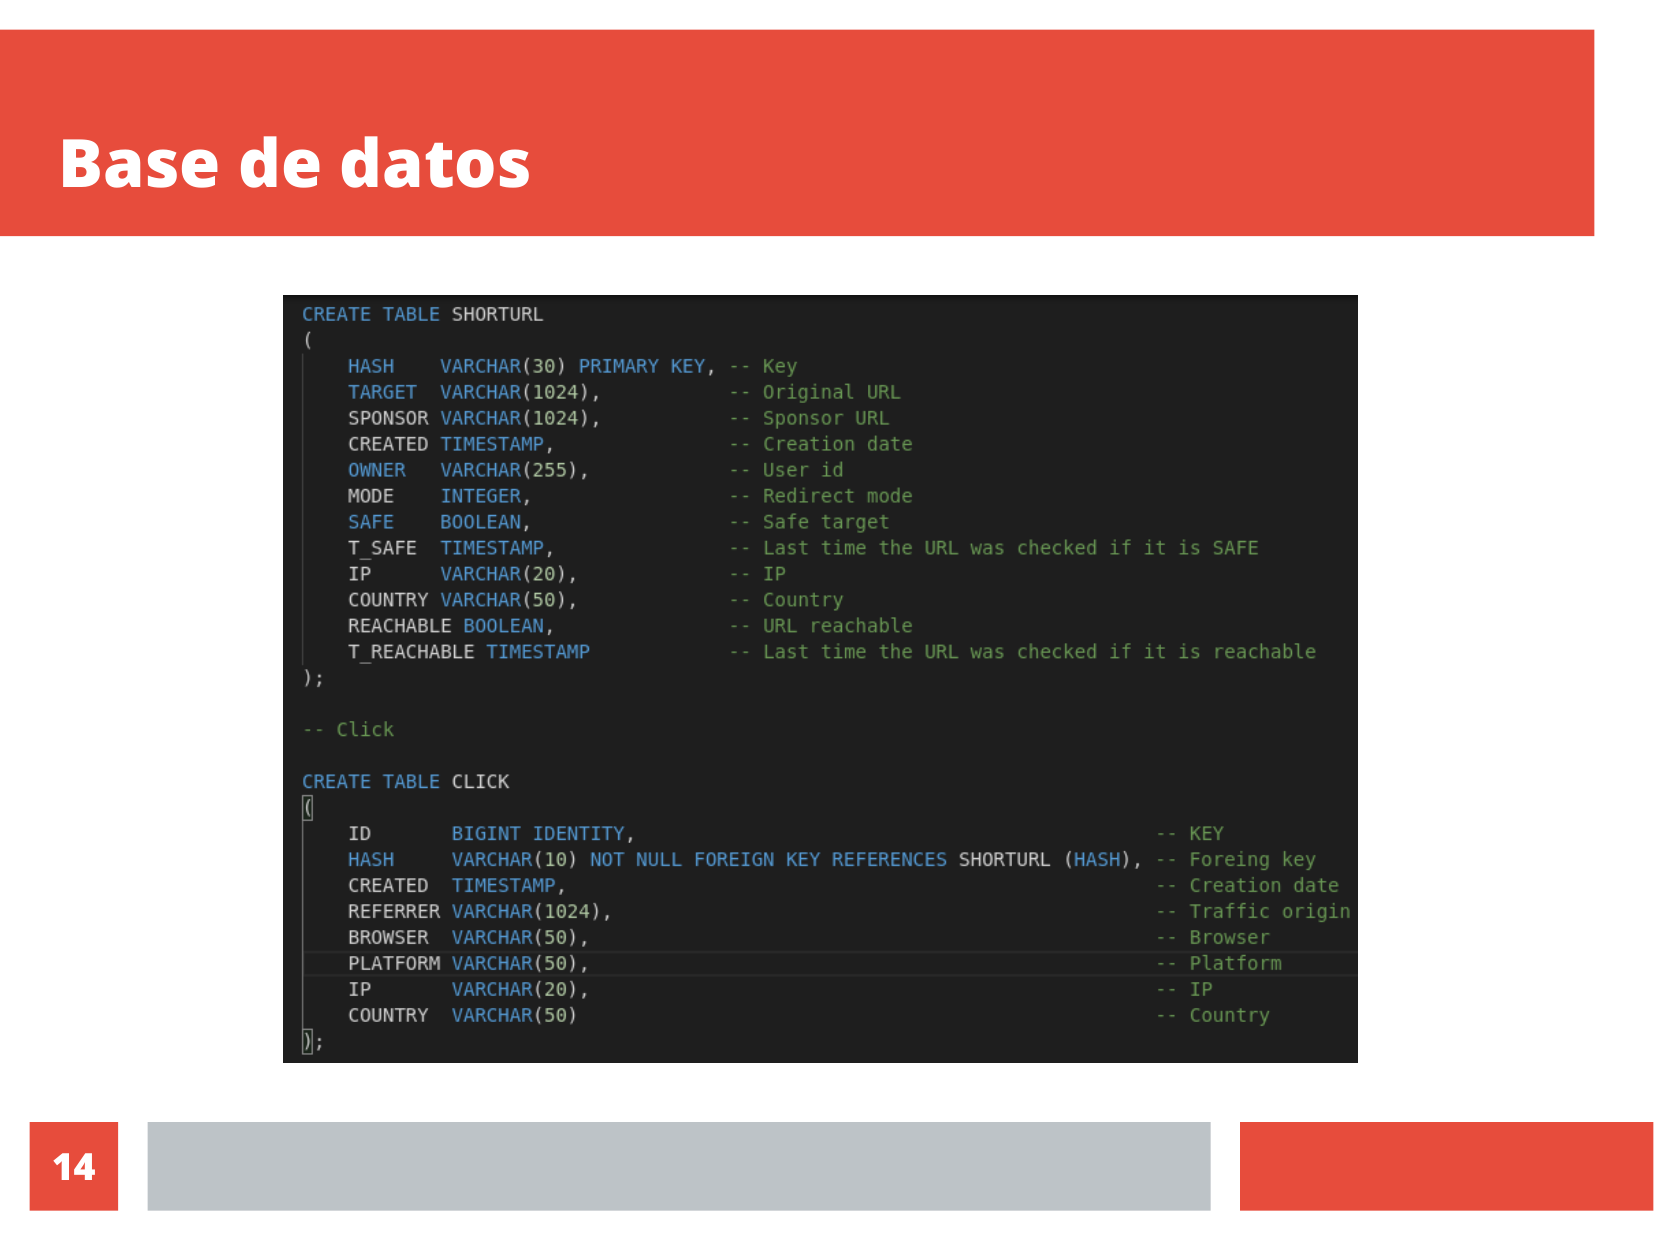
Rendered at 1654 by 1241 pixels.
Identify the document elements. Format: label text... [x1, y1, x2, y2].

picture [283, 295, 1358, 1063]
title Base de datos [59, 59, 1595, 207]
